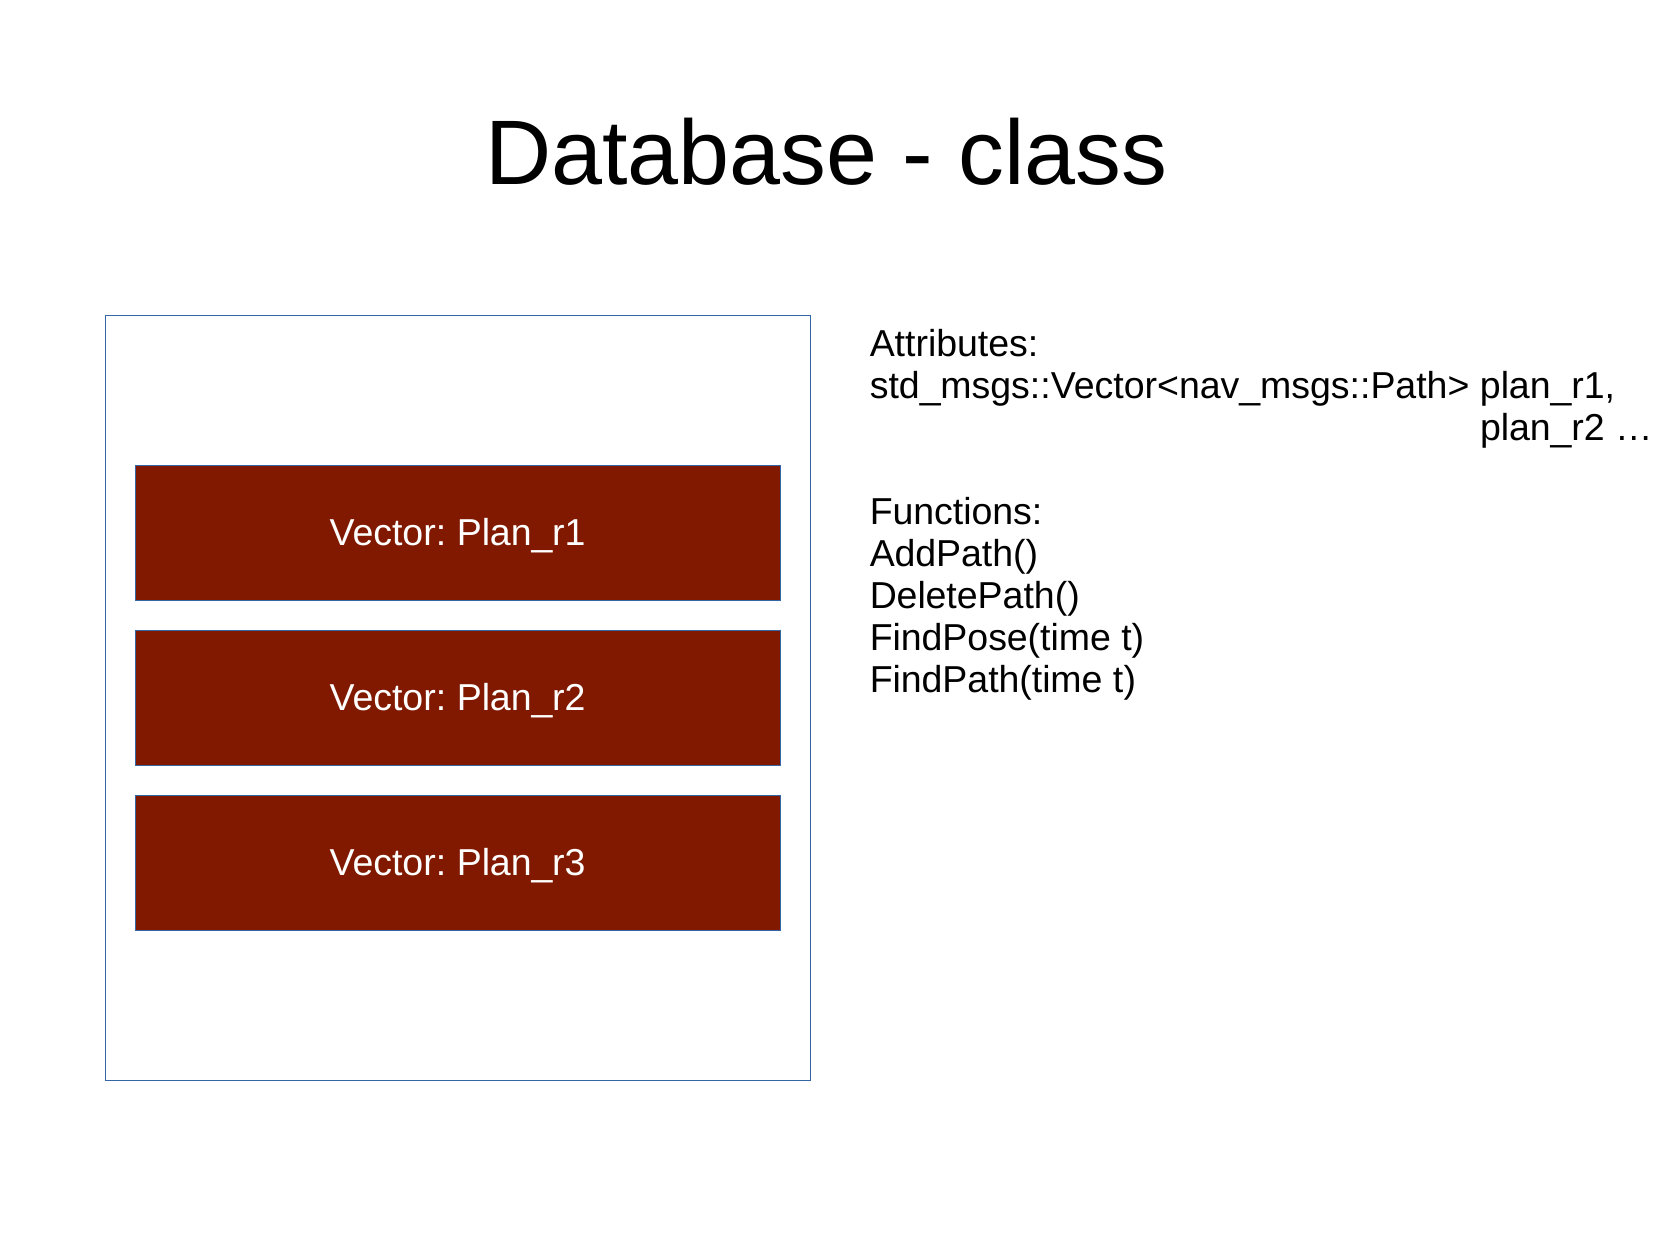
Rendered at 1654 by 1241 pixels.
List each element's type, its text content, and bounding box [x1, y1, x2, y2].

text_box Vector: Plan_r1 [135, 465, 781, 601]
text_box Vector: Plan_r2 [135, 630, 781, 766]
title Database - class [82, 49, 1571, 257]
text_box Attributes: std_msgs::Vector<nav_msgs::Path> plan_r1, plan_r2 … Functions: AddPath() DeletePath() FindPose(time t) FindPath(time t) [855, 315, 1654, 792]
text_box Vector: Plan_r3 [135, 795, 781, 931]
